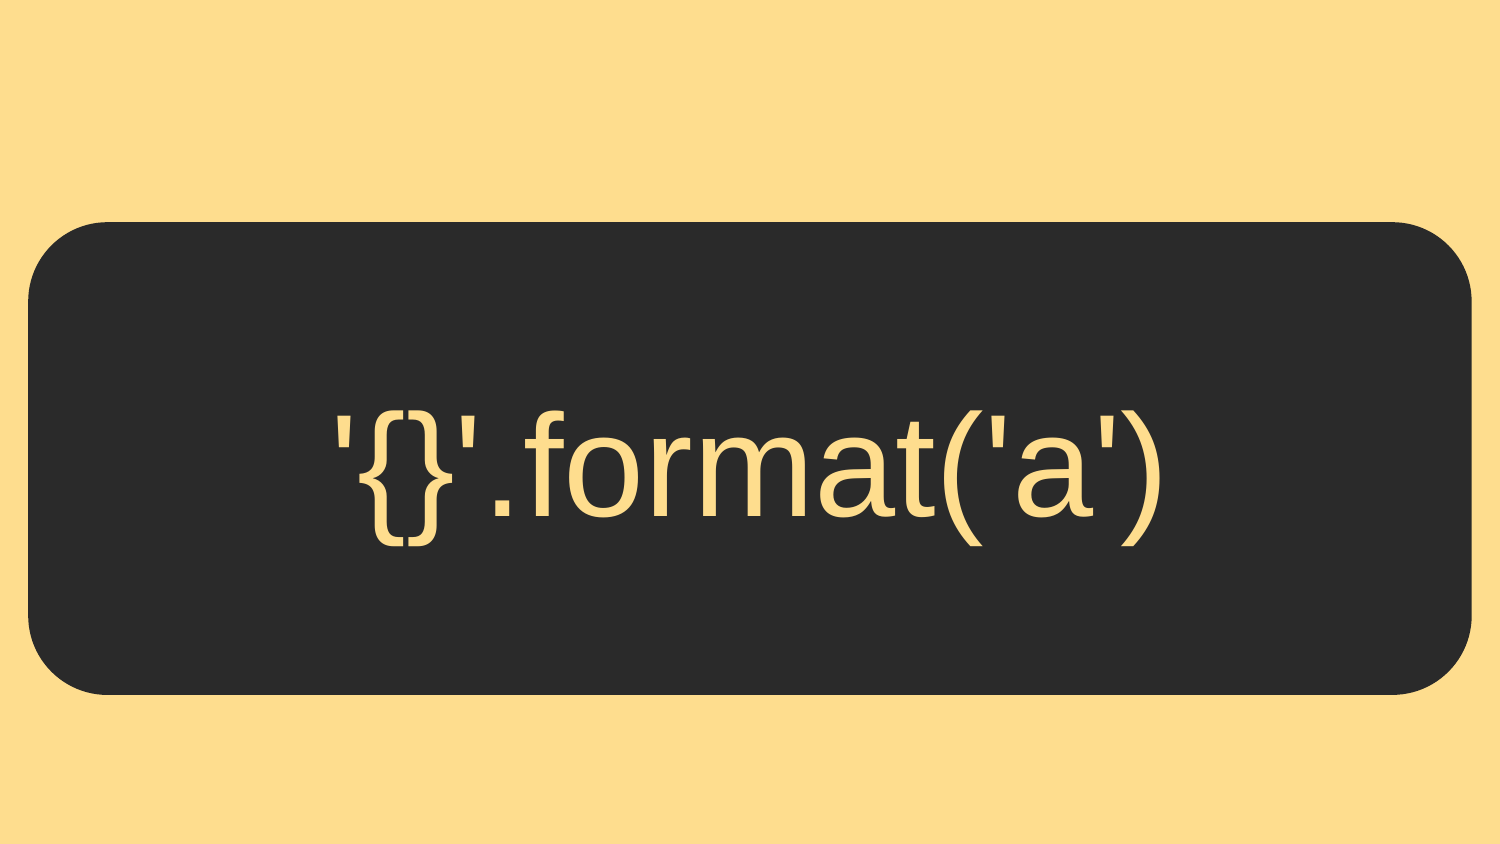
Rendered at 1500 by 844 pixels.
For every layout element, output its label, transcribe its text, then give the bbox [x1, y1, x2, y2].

text_box '{}'.format('a') [28, 222, 1471, 695]
